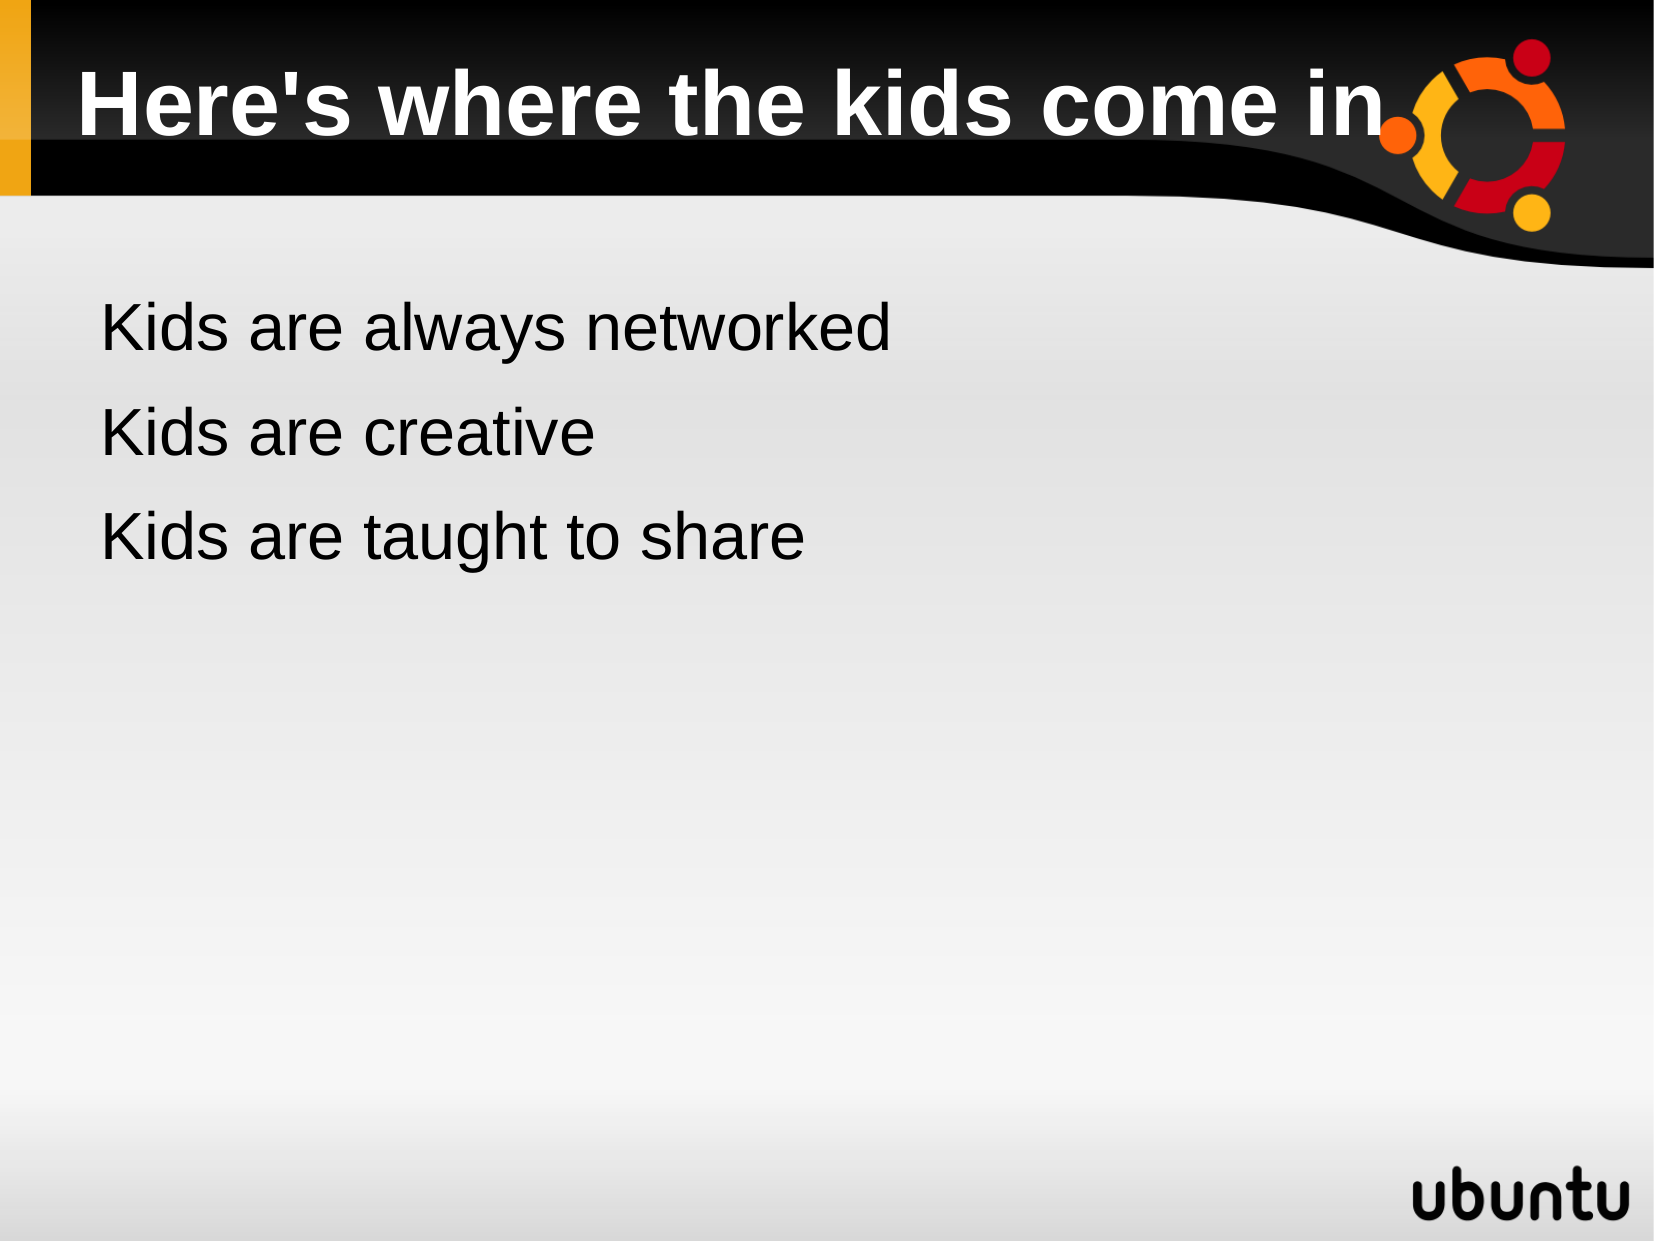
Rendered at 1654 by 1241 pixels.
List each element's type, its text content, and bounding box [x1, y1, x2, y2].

picture [0, 0, 1654, 1241]
title Here's where the kids come in [76, 0, 1565, 208]
list Kids are always networked Kids are creative Kids are taught to share [82, 290, 1571, 1109]
